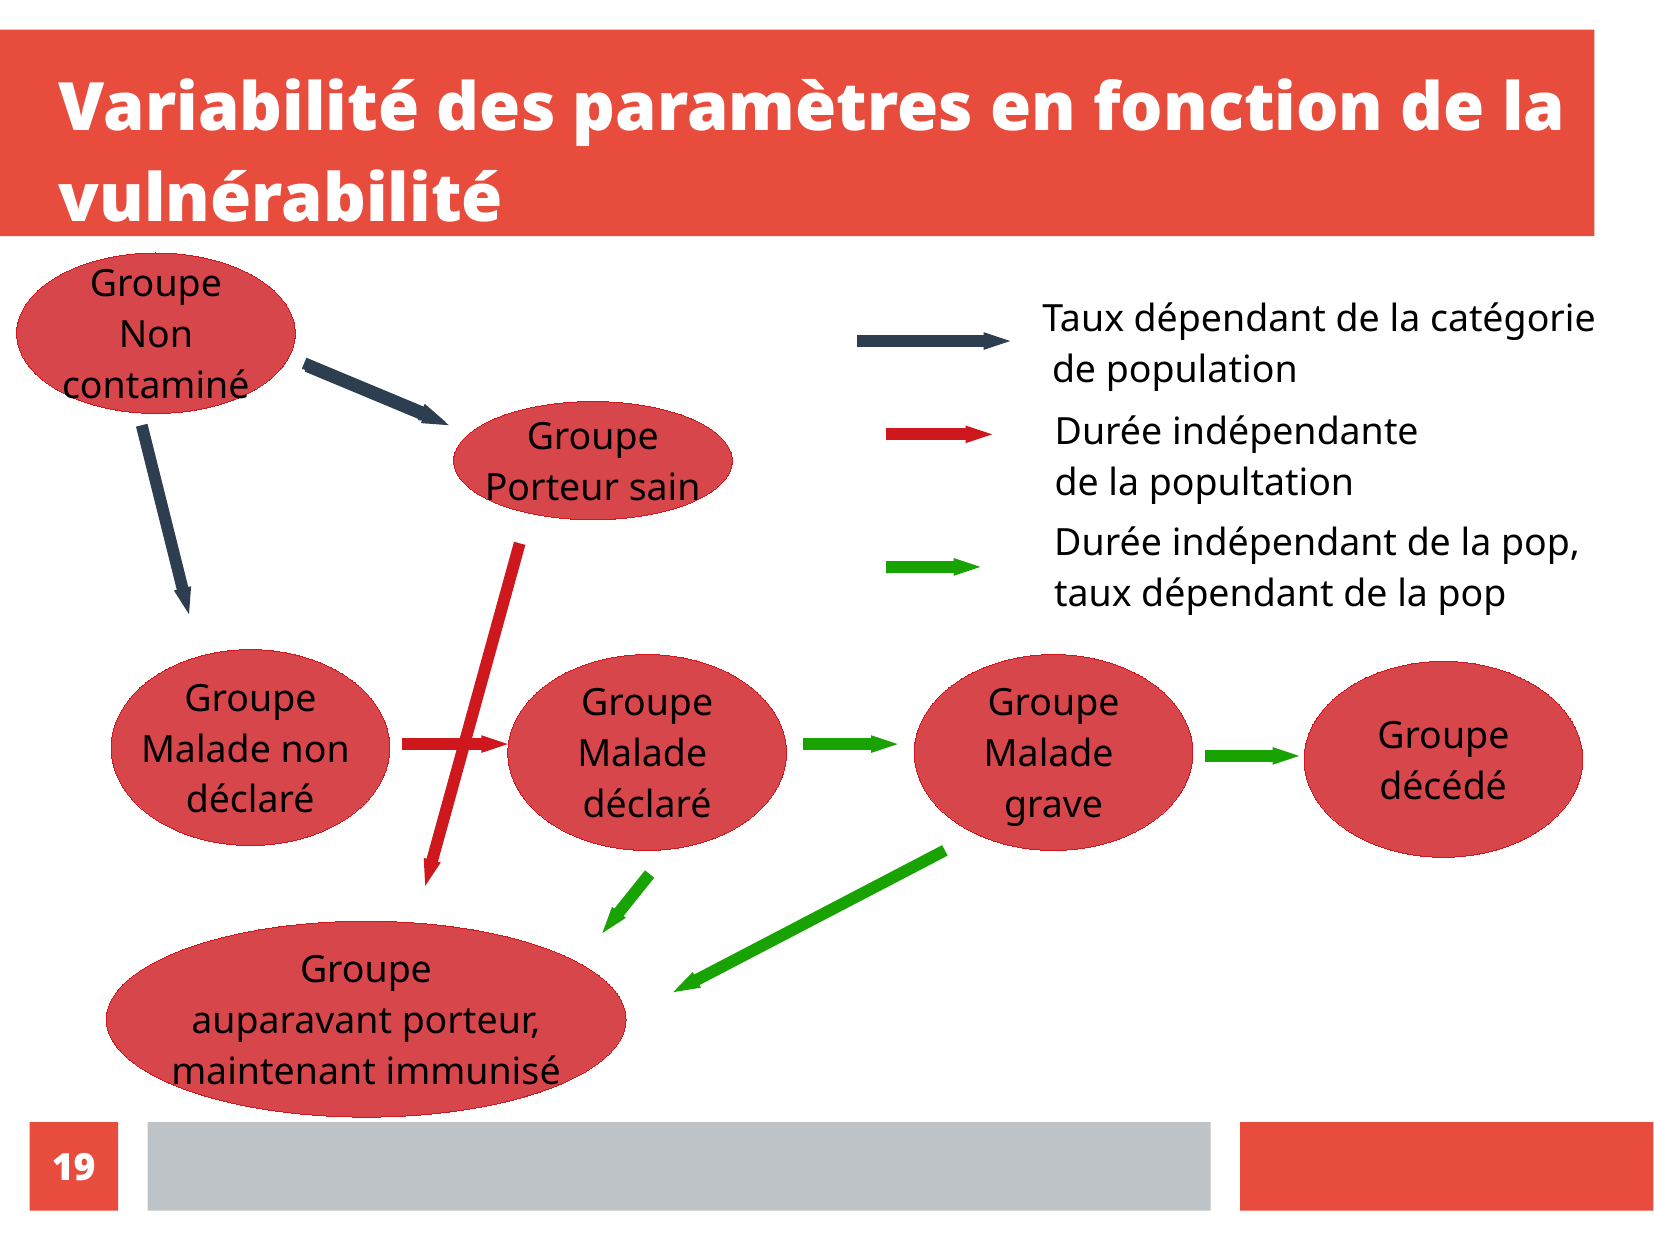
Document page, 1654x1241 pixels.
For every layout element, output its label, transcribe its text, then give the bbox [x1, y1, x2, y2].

text_box Groupe Non contaminé [16, 252, 296, 414]
text_box Groupe auparavant porteur, maintenant immunisé [106, 921, 627, 1118]
text_box Groupe Malade non déclaré [111, 649, 390, 846]
title Variabilité des paramètres en fonction de la vulnérabilité [59, 59, 1595, 207]
text_box Groupe Malade déclaré [507, 654, 787, 851]
text_box Groupe Malade grave [914, 654, 1193, 851]
text_box Durée indépendante de la popultation [1039, 397, 1442, 507]
text_box Groupe décédé [1304, 661, 1583, 858]
text_box Taux dépendant de la catégorie de population [1027, 284, 1630, 441]
text_box Durée indépendant de la pop, taux dépendant de la pop [1039, 507, 1619, 626]
text_box Groupe Porteur sain [453, 401, 733, 520]
